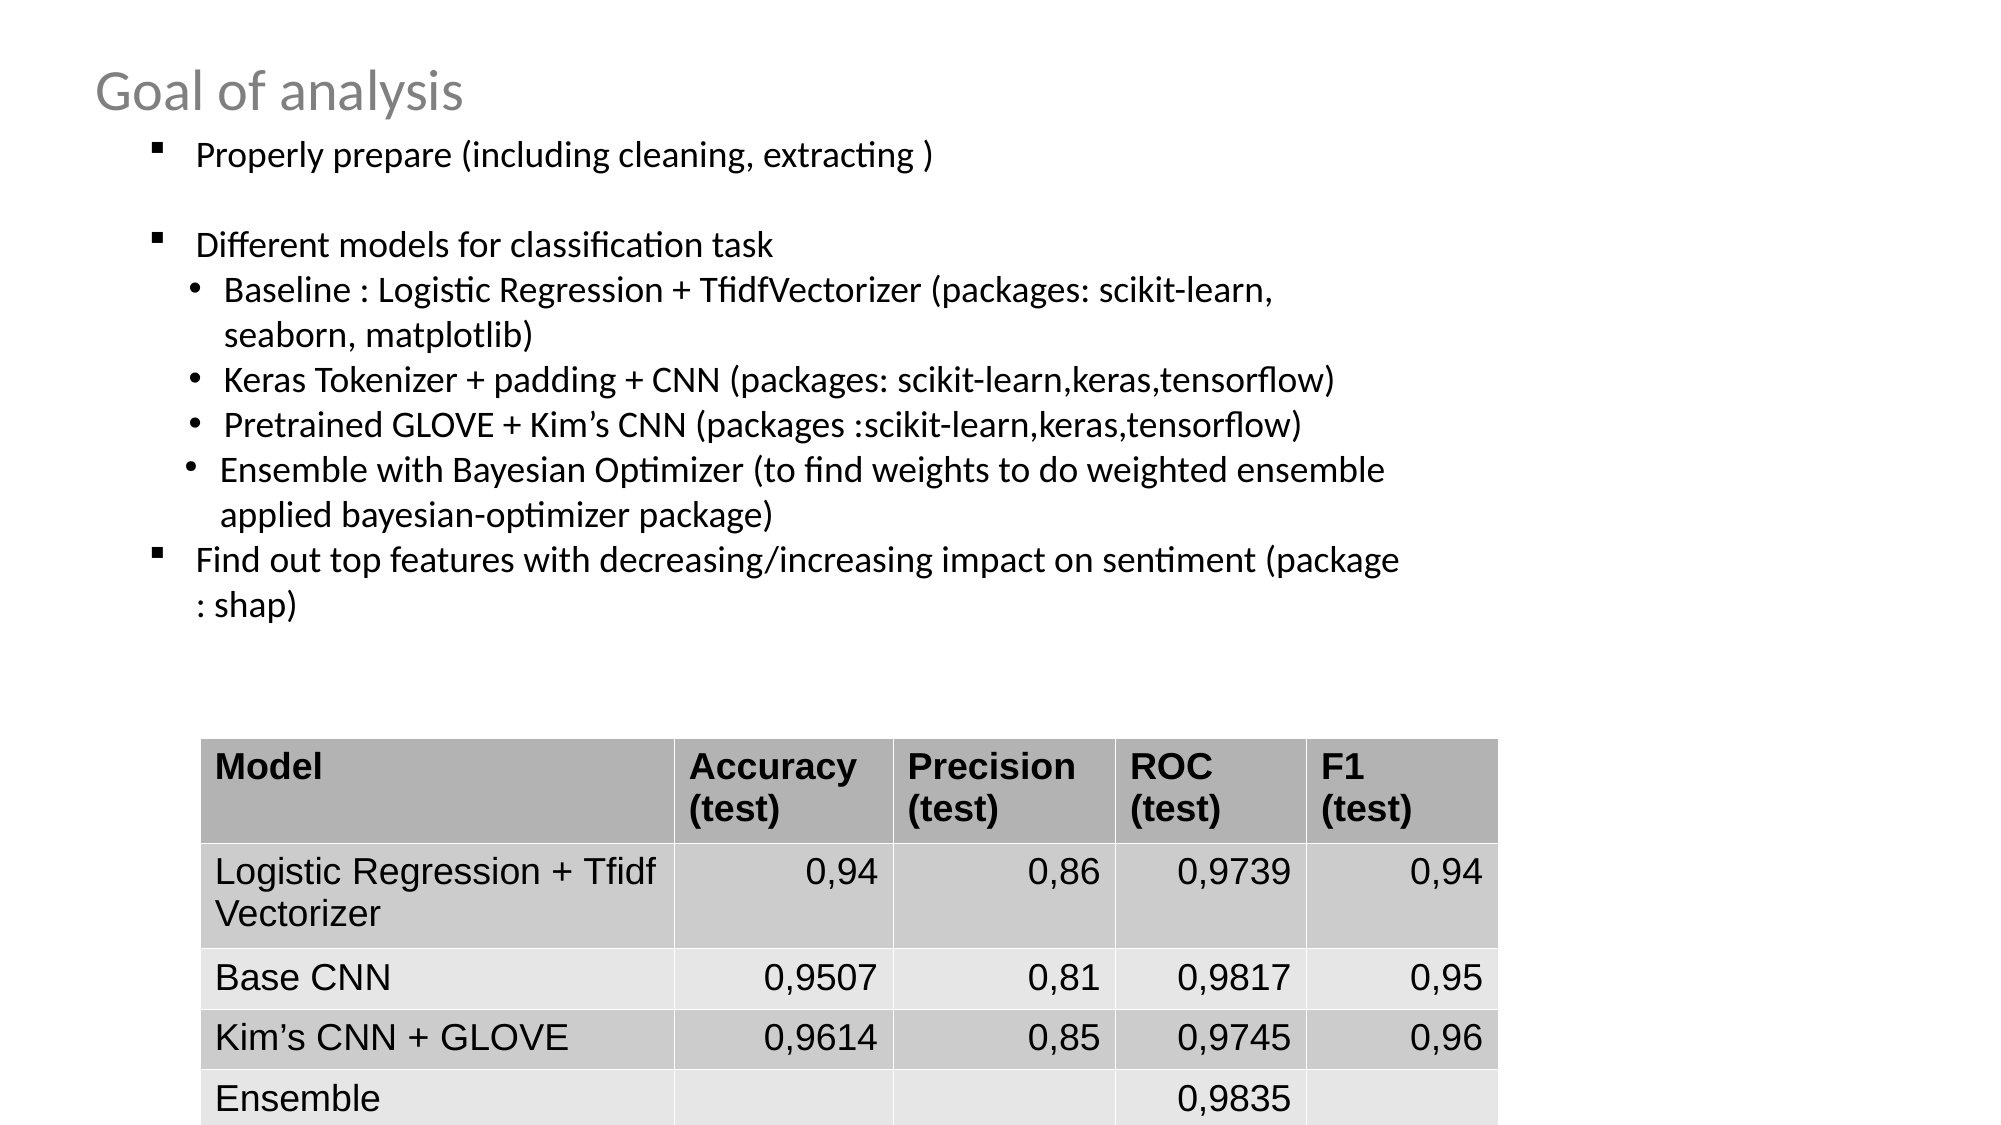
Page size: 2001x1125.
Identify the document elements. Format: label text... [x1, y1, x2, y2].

table_cell Logistic Regression + Tfidf Vectorizer [201, 844, 674, 948]
text_box Goal of analysis [81, 44, 479, 130]
table_cell 0,86 [894, 844, 1115, 948]
table_header ROC (test) [1116, 739, 1306, 843]
table_cell [894, 1070, 1115, 1125]
table_cell Ensemble [201, 1070, 674, 1125]
table_cell Base CNN [201, 949, 674, 1009]
table_header Model [201, 739, 674, 843]
table_cell 0,9614 [675, 1010, 893, 1069]
table_cell [675, 1070, 893, 1125]
table_cell 0,95 [1307, 949, 1498, 1009]
table_header Precision (test) [894, 739, 1115, 843]
table_cell 0,81 [894, 949, 1115, 1009]
table_cell 0,85 [894, 1010, 1115, 1069]
table_cell 0,9507 [675, 949, 893, 1009]
table_cell 0,96 [1307, 1010, 1498, 1069]
text_box Properly prepare (including cleaning, extracting ) Different models for classification task Baseline : Logistic Regression + TfidfVectorizer (packages: scikit-learn, seaborn, matplotlib) Keras Tokenizer + padding + CNN (packages: scikit-learn,keras,tensorflow) Pretrained GLOVE + Kim’s CNN (packages :scikit-learn,keras,tensorflow) Ensemble with Bayesian Optimizer (to find weights to do weighted ensemble applied bayesian-optimizer package) Find out top features with decreasing/increasing impact on sentiment (package : shap) [134, 122, 1418, 633]
table_cell 0,94 [1307, 844, 1498, 948]
table_cell 0,9835 [1116, 1070, 1306, 1125]
table_cell 0,9817 [1116, 949, 1306, 1009]
table_cell 0,9739 [1116, 844, 1306, 948]
table_cell 0,94 [675, 844, 893, 948]
table_cell 0,9745 [1116, 1010, 1306, 1069]
table_header F1 (test) [1307, 739, 1498, 843]
table_cell Kim’s CNN + GLOVE [201, 1010, 674, 1069]
table_header Accuracy (test) [675, 739, 893, 843]
table_cell [1307, 1070, 1498, 1125]
